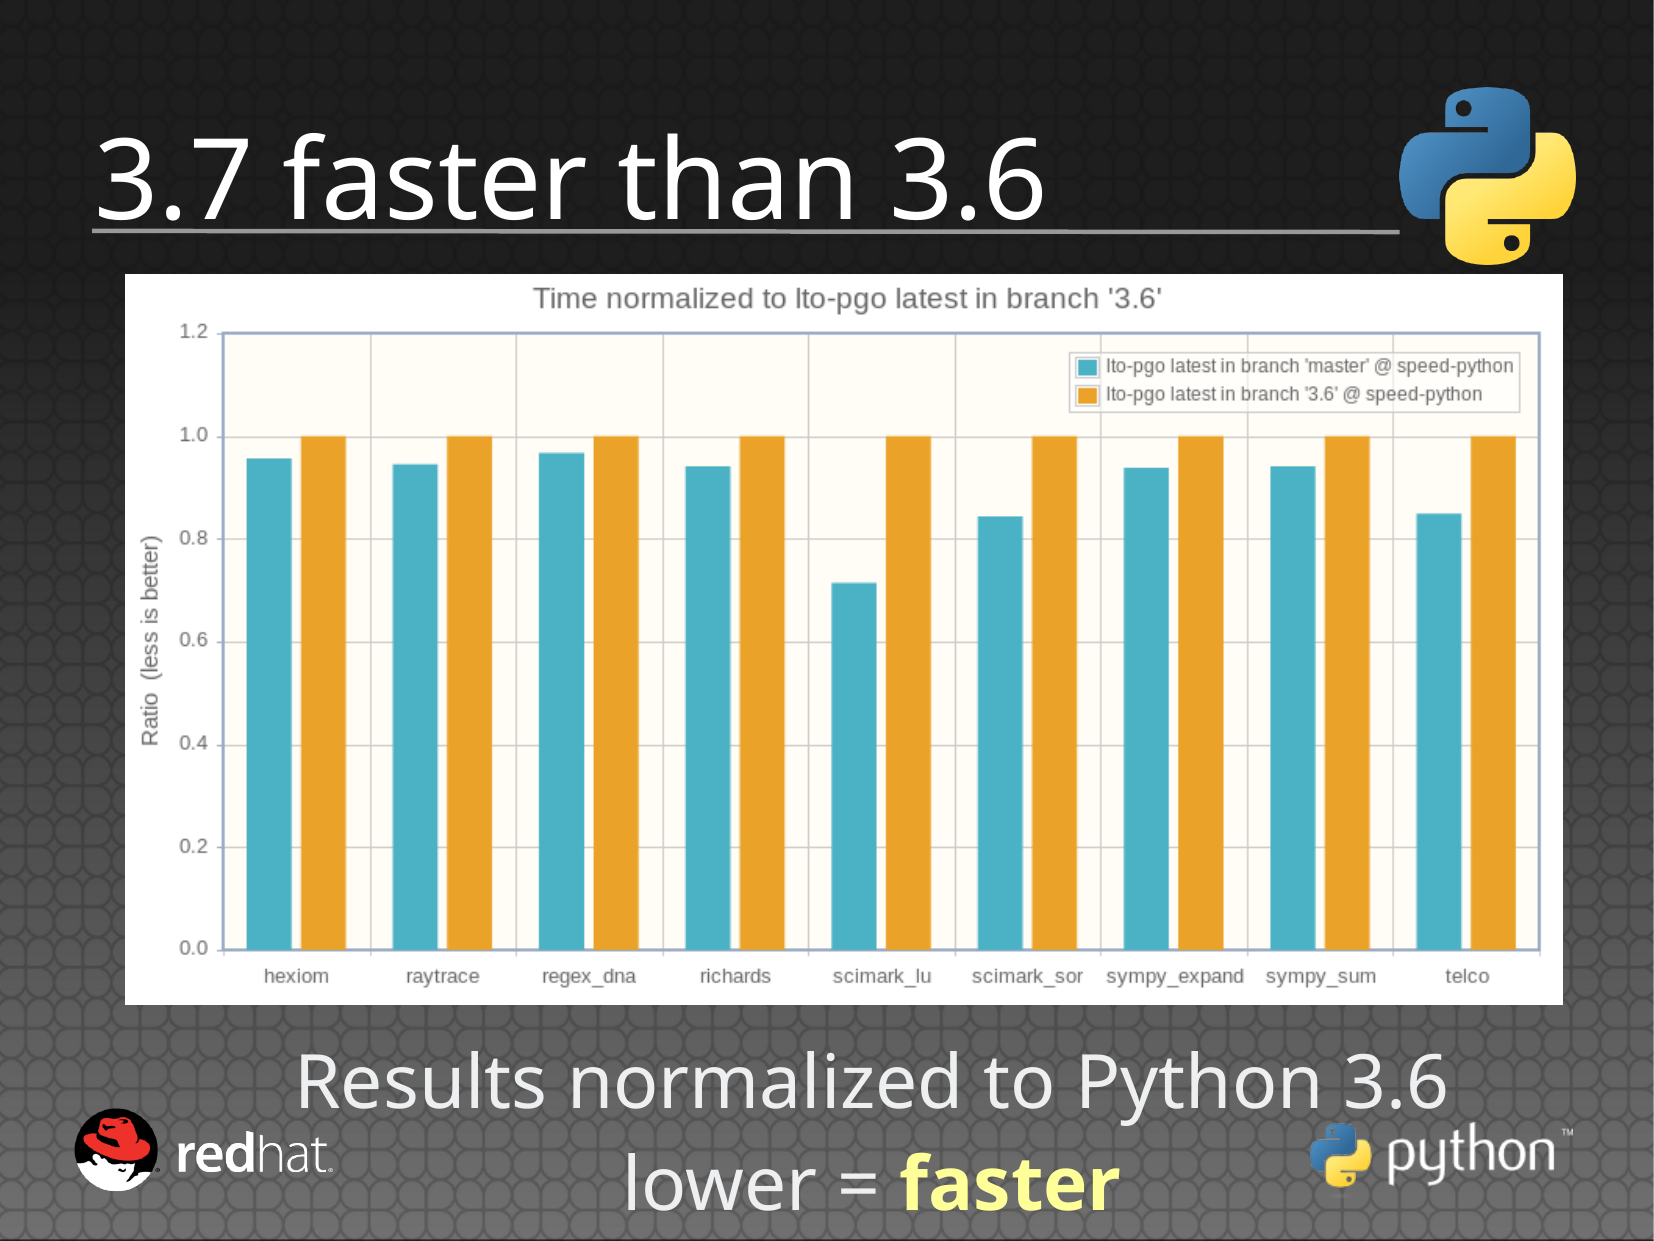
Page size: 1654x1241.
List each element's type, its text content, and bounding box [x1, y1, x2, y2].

text_box Results normalized to Python 3.6 lower = faster [279, 1021, 1474, 1206]
picture [0, 0, 1654, 1241]
title 3.7 faster than 3.6 [94, 100, 1426, 251]
